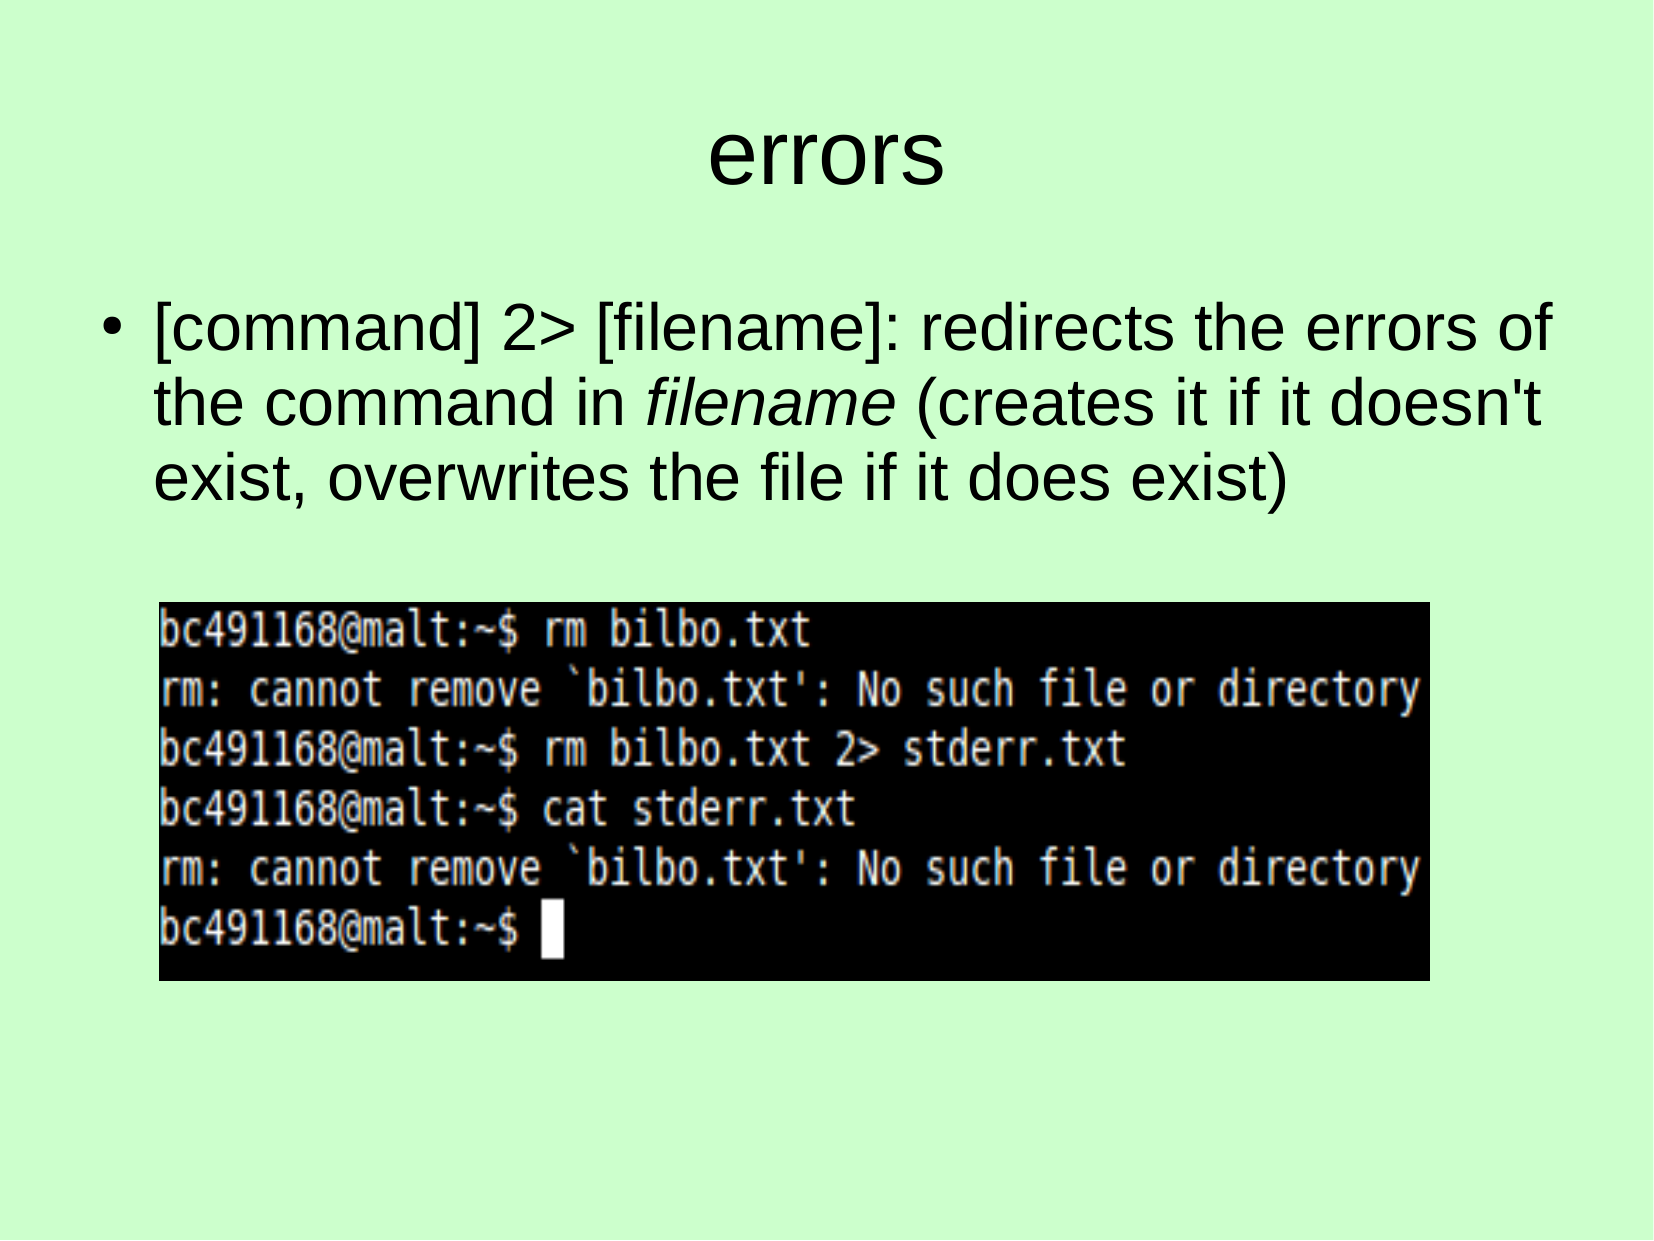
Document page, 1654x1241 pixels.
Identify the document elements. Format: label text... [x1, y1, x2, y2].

picture [159, 602, 1430, 981]
list [command] 2> [filename]: redirects the errors of the command in filename (creates it if it doesn't exist, overwrites the file if it does exist) [82, 290, 1571, 1010]
title errors [82, 49, 1571, 257]
